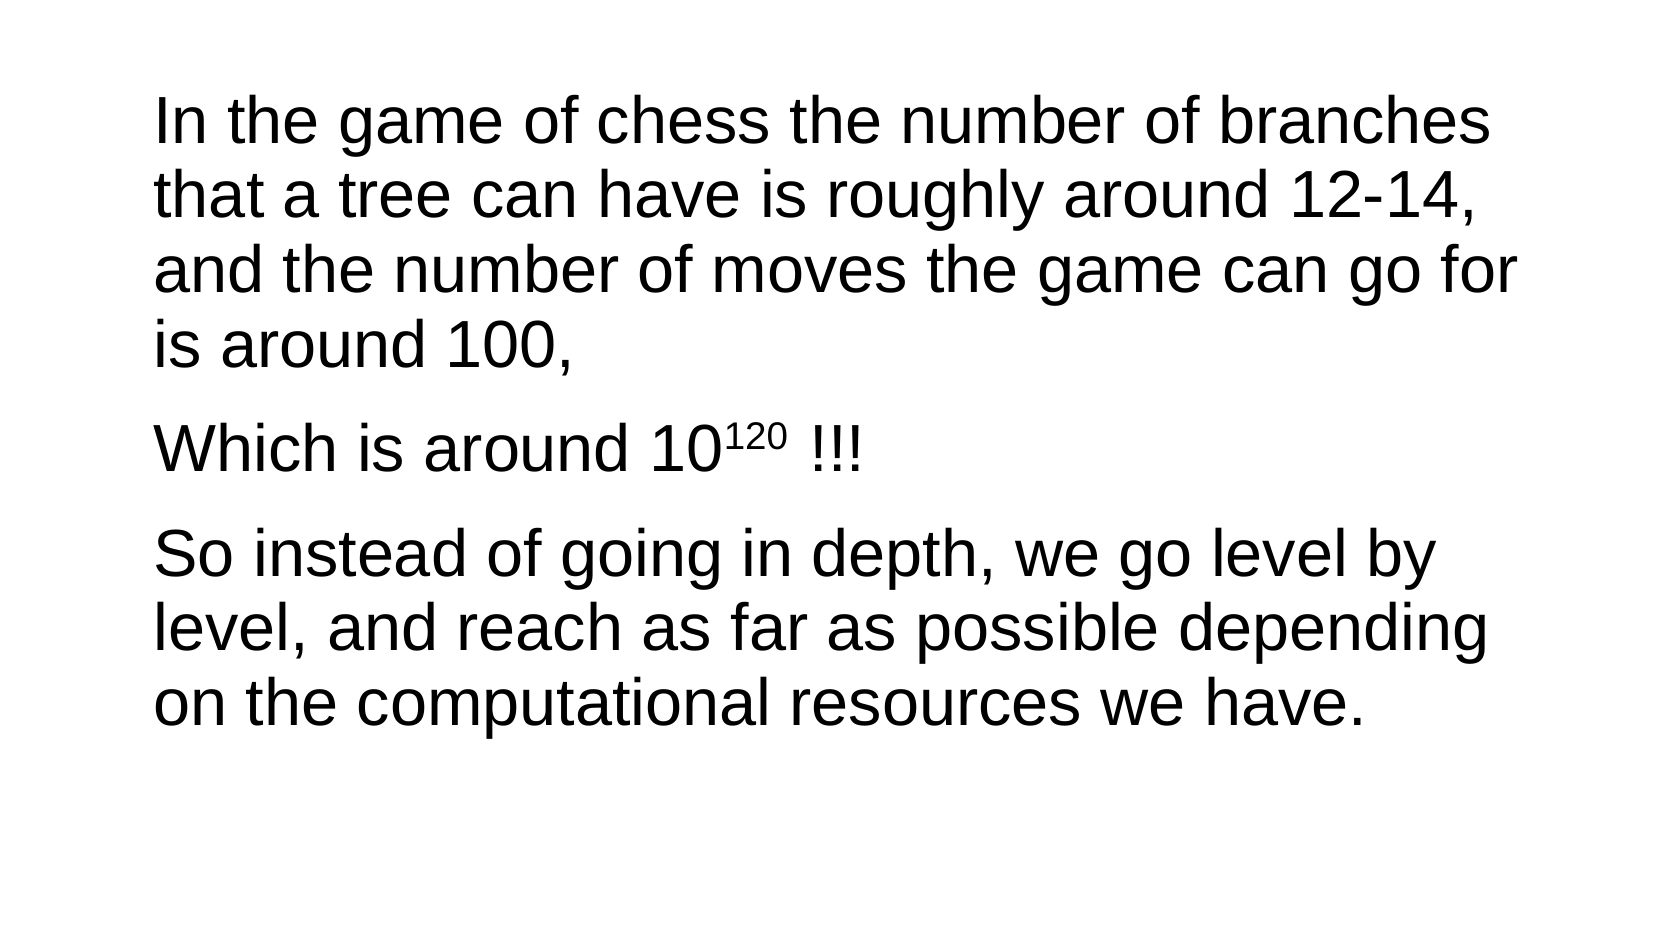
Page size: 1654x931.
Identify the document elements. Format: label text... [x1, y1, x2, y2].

list In the game of chess the number of branches that a tree can have is roughly around 12-14, and the number of moves the game can go for is around 100, Which is around 10120 !!! So instead of going in depth, we go level by level, and reach as far as possible depending on the computational resources we have. [82, 82, 1571, 875]
